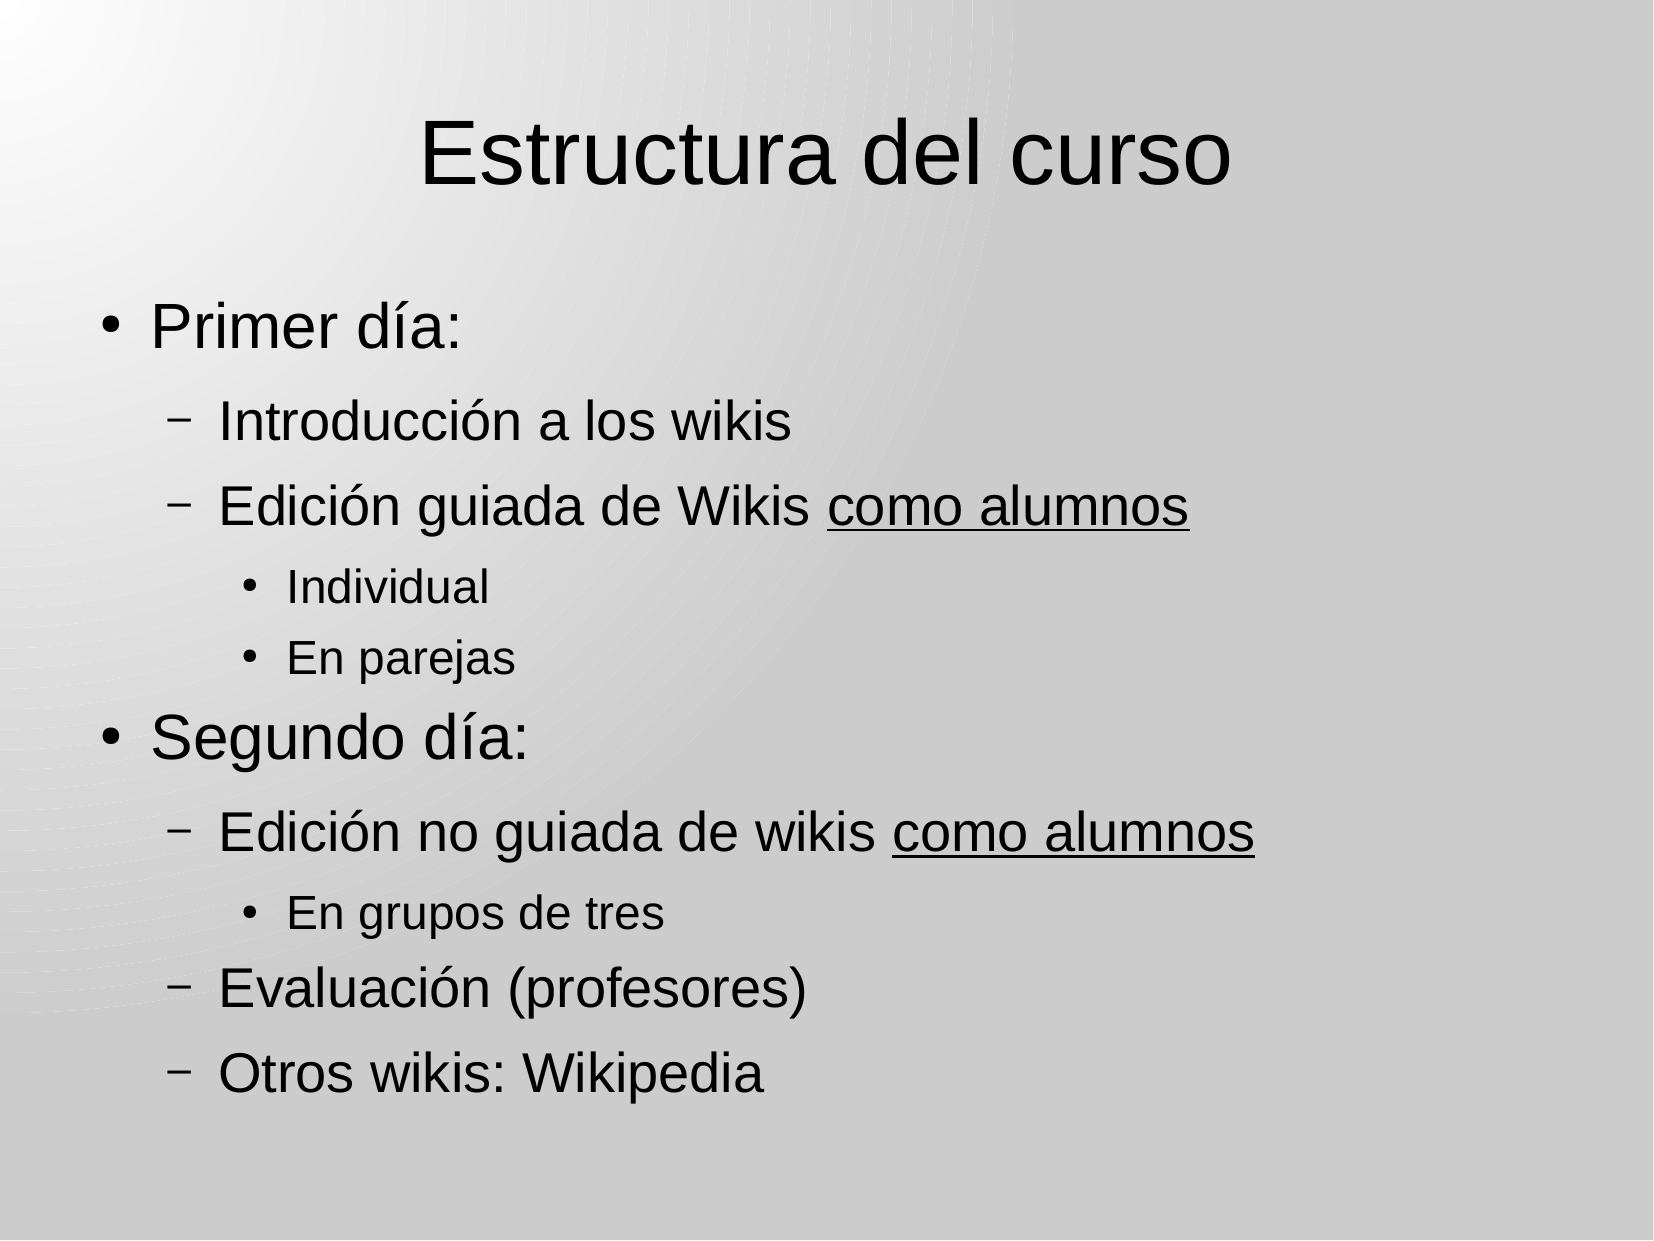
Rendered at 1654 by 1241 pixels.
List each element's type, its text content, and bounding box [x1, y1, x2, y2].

list Primer día: Introducción a los wikis Edición guiada de Wikis como alumnos Individual En parejas Segundo día: Edición no guiada de wikis como alumnos En grupos de tres Evaluación (profesores) Otros wikis: Wikipedia [82, 290, 1538, 1109]
title Estructura del curso [82, 49, 1571, 257]
